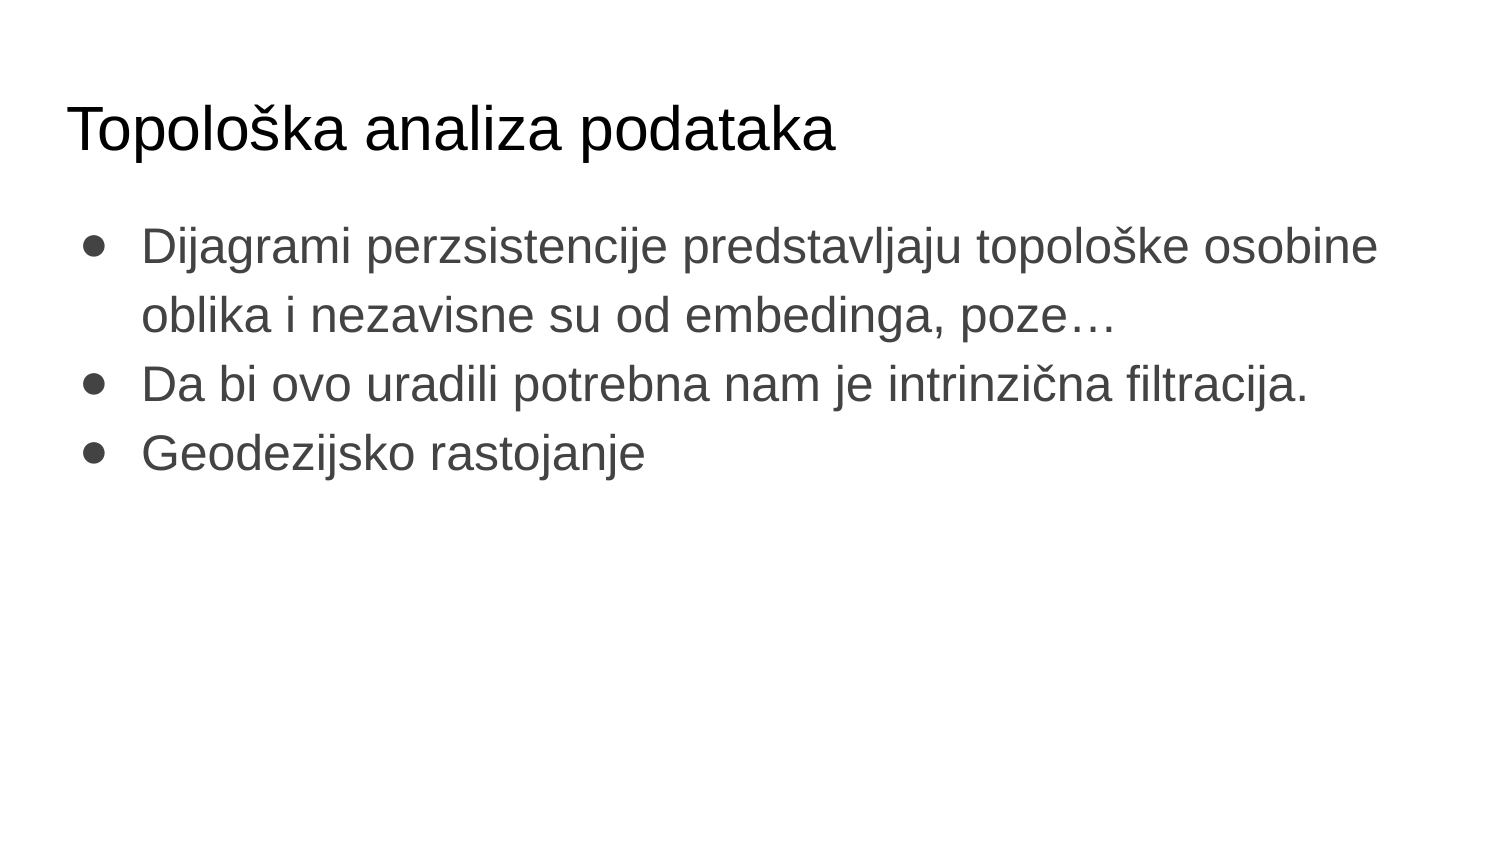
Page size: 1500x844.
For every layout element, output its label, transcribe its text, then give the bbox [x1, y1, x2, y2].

list Dijagrami perzsistencije predstavljaju topološke osobine oblika i nezavisne su od embedinga, poze… Da bi ovo uradili potrebna nam je intrinzična filtracija. Geodezijsko rastojanje [51, 189, 1449, 750]
title Topološka analiza podataka [51, 72, 1449, 167]
